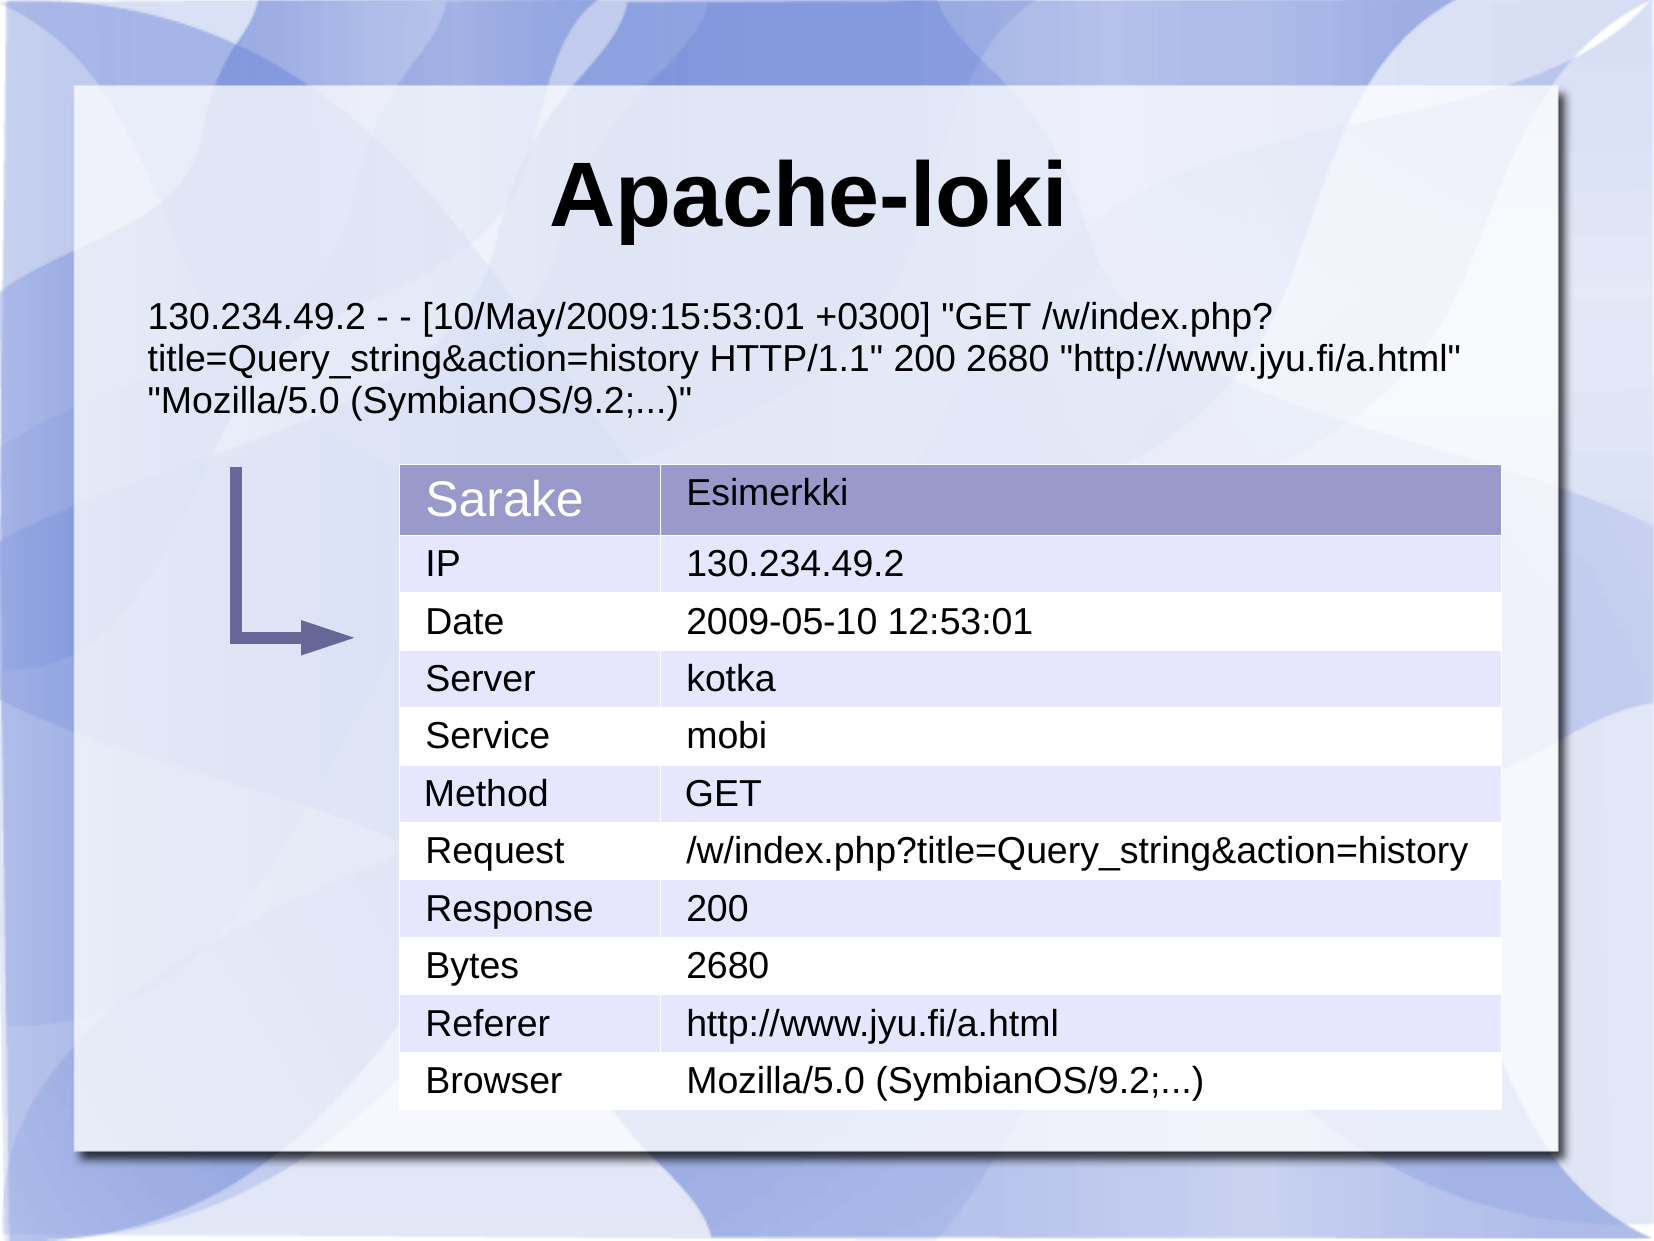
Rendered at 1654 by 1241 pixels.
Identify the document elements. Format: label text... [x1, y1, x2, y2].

text_box 130.234.49.2 - - [10/May/2009:15:53:01 +0300] "GET /w/index.php?title=Query_string&action=history HTTP/1.1" 200 2680 "http://www.jyu.fi/a.html" "Mozilla/5.0 (SymbianOS/9.2;...)" [147, 295, 1506, 422]
picture [0, 0, 1654, 1241]
table_cell Method [400, 766, 660, 822]
table_cell /w/index.php?title=Query_string&action=history [661, 823, 1501, 879]
table_cell Request [400, 823, 660, 879]
table_cell Bytes [400, 938, 660, 994]
table_cell Server [400, 651, 660, 707]
table_cell Service [400, 708, 660, 765]
table_cell Referer [400, 995, 660, 1052]
table_cell IP [400, 536, 660, 592]
table_cell kotka [661, 651, 1501, 707]
table_header Esimerkki [661, 465, 1501, 535]
table_cell Mozilla/5.0 (SymbianOS/9.2;...) [661, 1053, 1501, 1109]
table_header Sarake [400, 465, 660, 535]
table_cell Response [400, 880, 660, 937]
table_cell Browser [400, 1053, 660, 1109]
table_cell 130.234.49.2 [661, 536, 1501, 592]
table_cell 200 [661, 880, 1501, 937]
table_cell mobi [661, 708, 1501, 765]
table_cell 2009-05-10 12:53:01 [661, 593, 1501, 650]
table_cell Date [400, 593, 660, 650]
table_cell http://www.jyu.fi/a.html [661, 995, 1501, 1052]
title Apache-loki [82, 90, 1536, 298]
table_cell GET [661, 766, 1501, 822]
table_cell 2680 [661, 938, 1501, 994]
